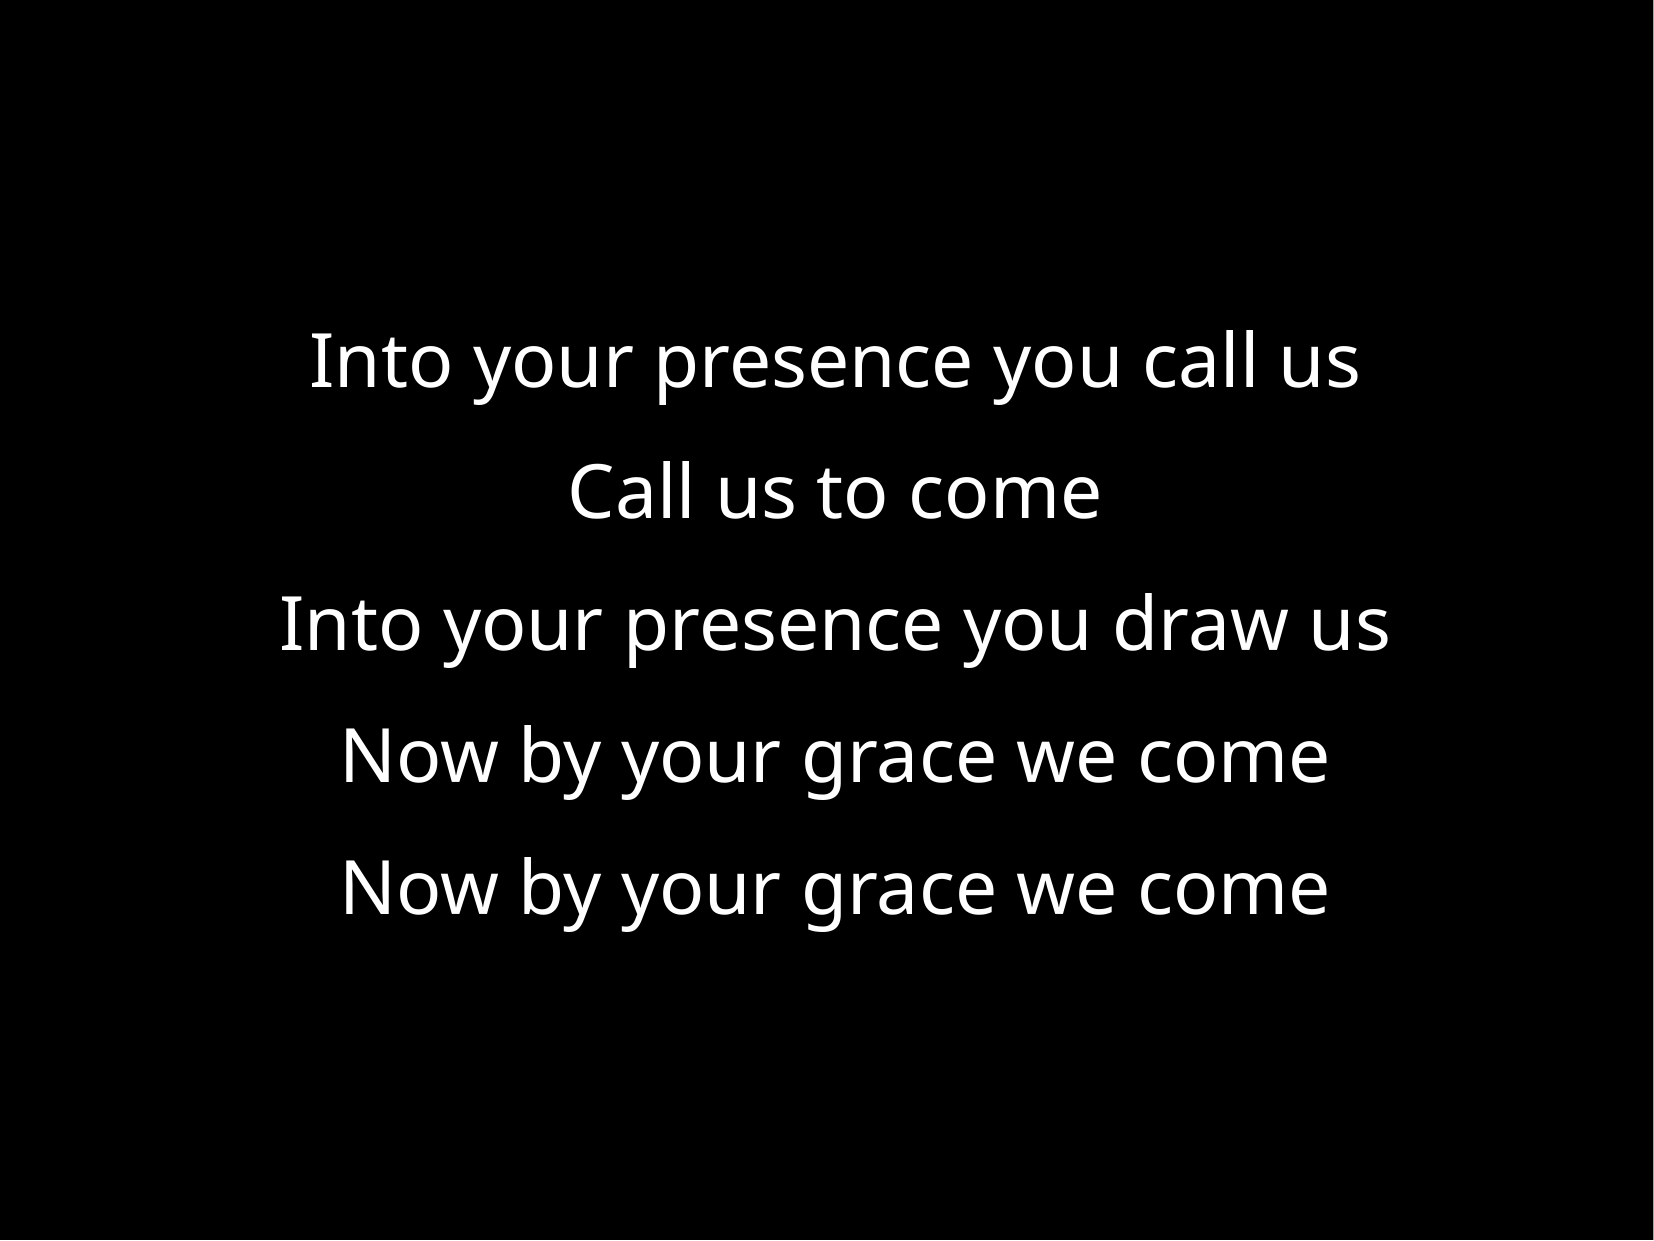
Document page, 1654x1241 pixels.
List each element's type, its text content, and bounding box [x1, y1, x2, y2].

list Into your presence you call us Call us to come Into your presence you draw us Now by your grace we come Now by your grace we come [0, 307, 1654, 1027]
